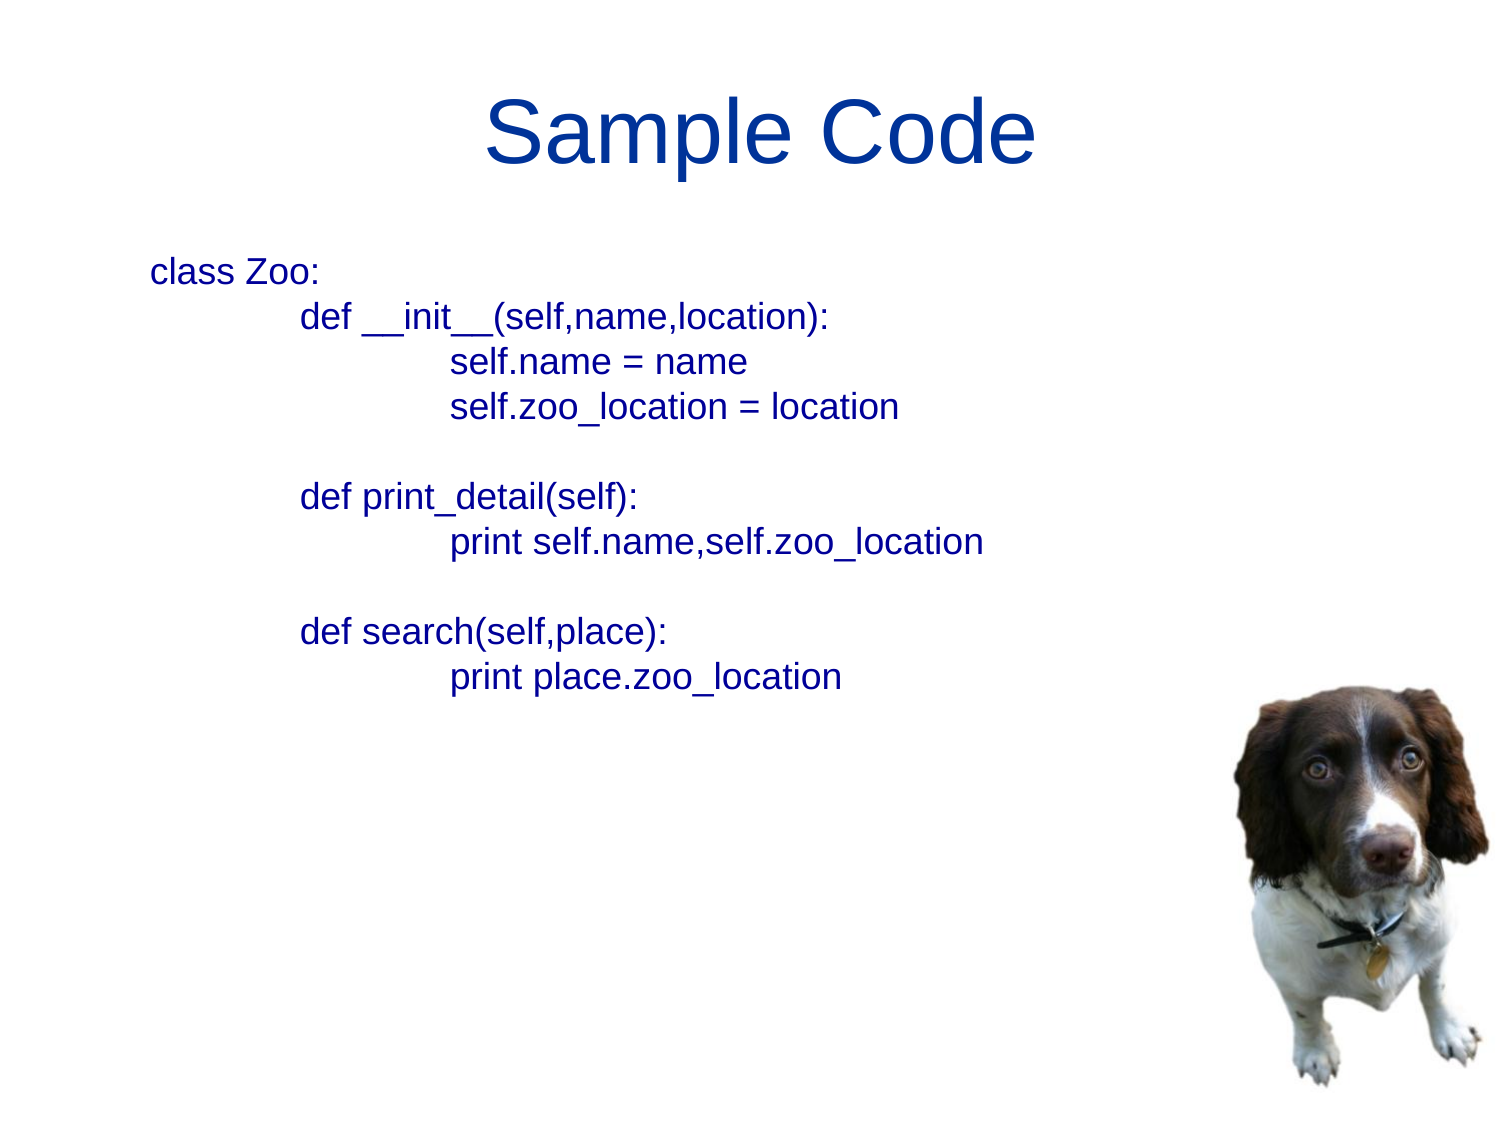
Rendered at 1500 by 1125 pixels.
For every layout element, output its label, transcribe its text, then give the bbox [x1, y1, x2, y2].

title Sample Code [64, 45, 1459, 209]
picture [1190, 668, 1500, 1103]
text_box class Zoo: def __init__(self,name,location): self.name = name self.zoo_location = location def print_detail(self): print self.name,self.zoo_location def search(self,place): print place.zoo_location [135, 239, 1261, 901]
